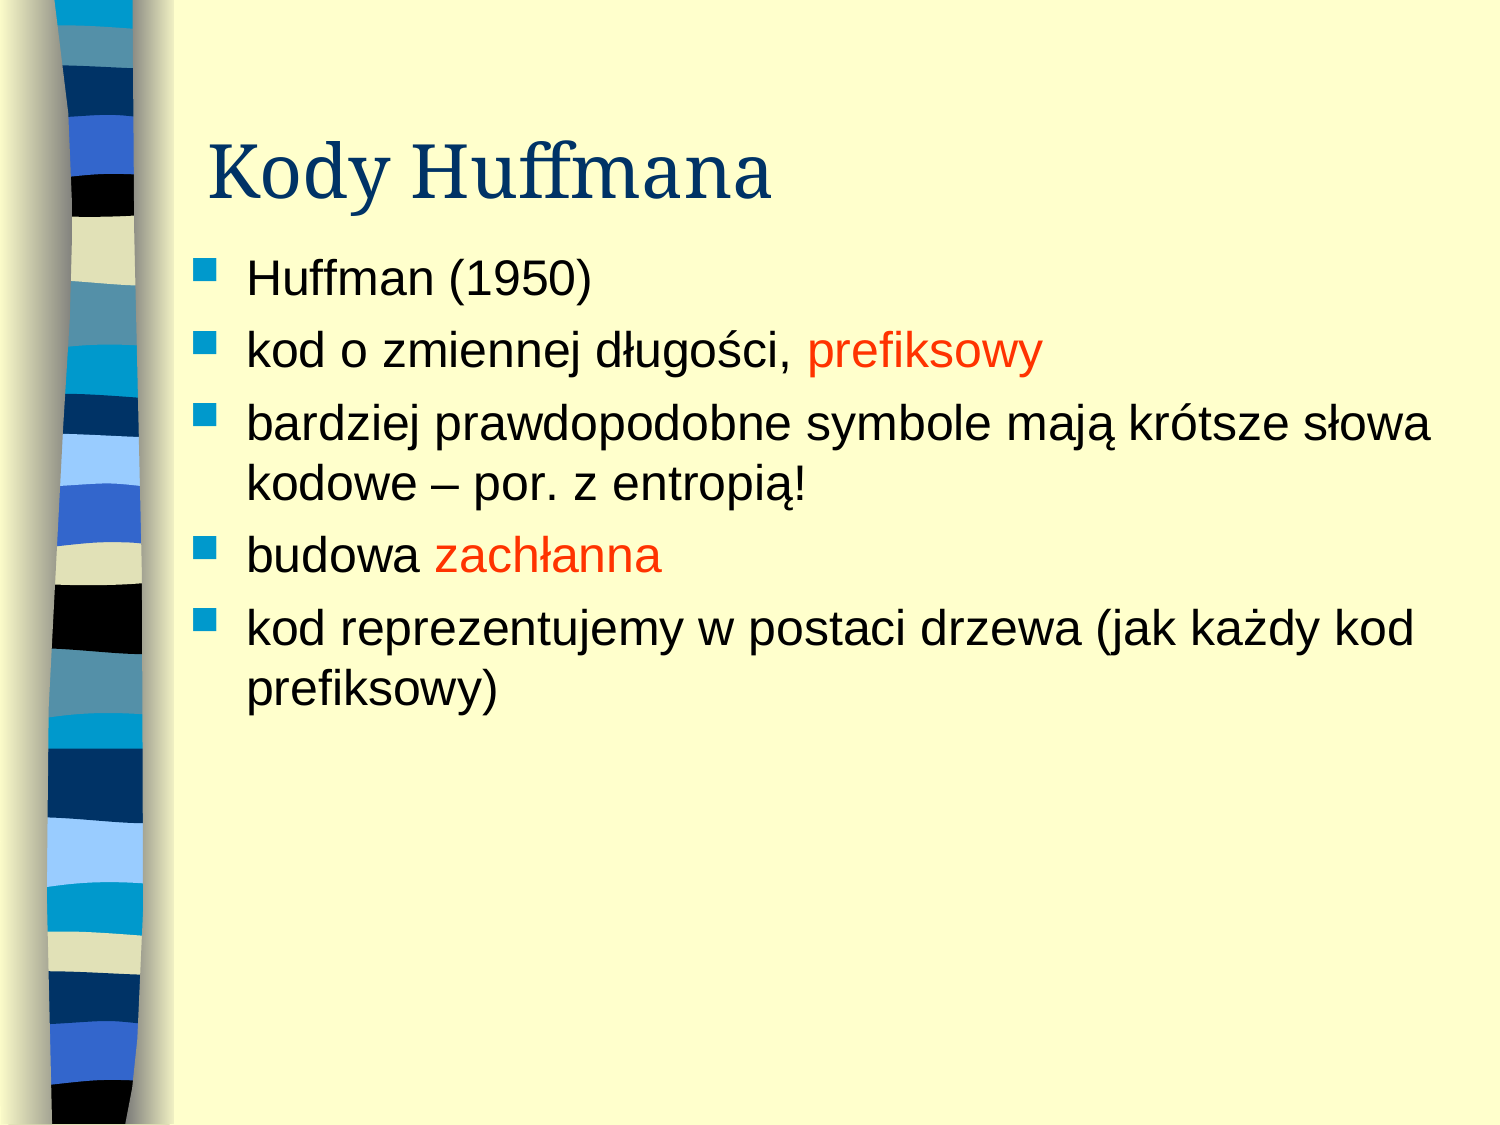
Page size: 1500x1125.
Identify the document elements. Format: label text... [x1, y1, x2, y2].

list Huffman (1950) kod o zmiennej długości, prefiksowy bardziej prawdopodobne symbole mają krótsze słowa kodowe – por. z entropią! budowa zachłanna kod reprezentujemy w postaci drzewa (jak każdy kod prefiksowy) [174, 237, 1450, 913]
title Kody Huffmana [192, 74, 1468, 263]
